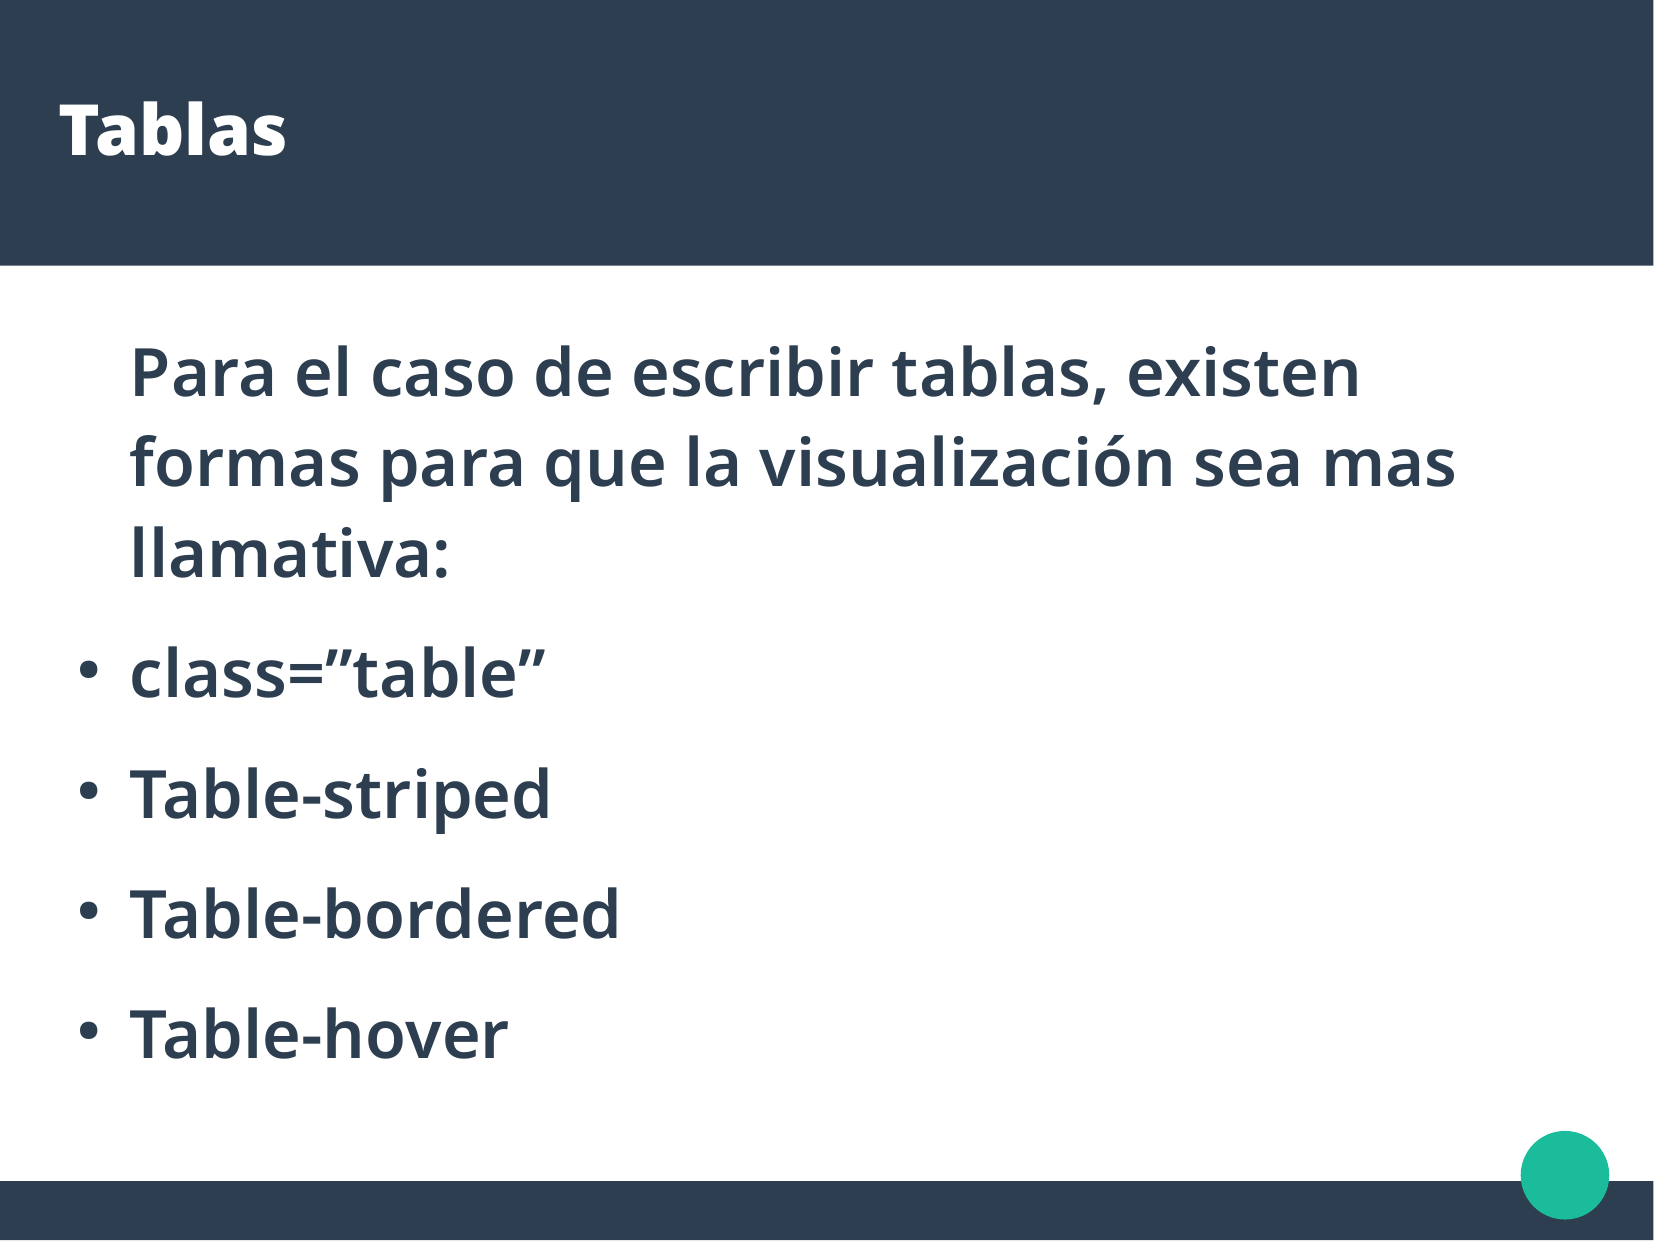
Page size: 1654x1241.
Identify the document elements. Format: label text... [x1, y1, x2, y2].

title Tablas [59, 49, 1595, 207]
list Para el caso de escribir tablas, existen formas para que la visualización sea mas llamativa: class=”table” Table-striped Table-bordered Table-hover [59, 324, 1595, 1152]
